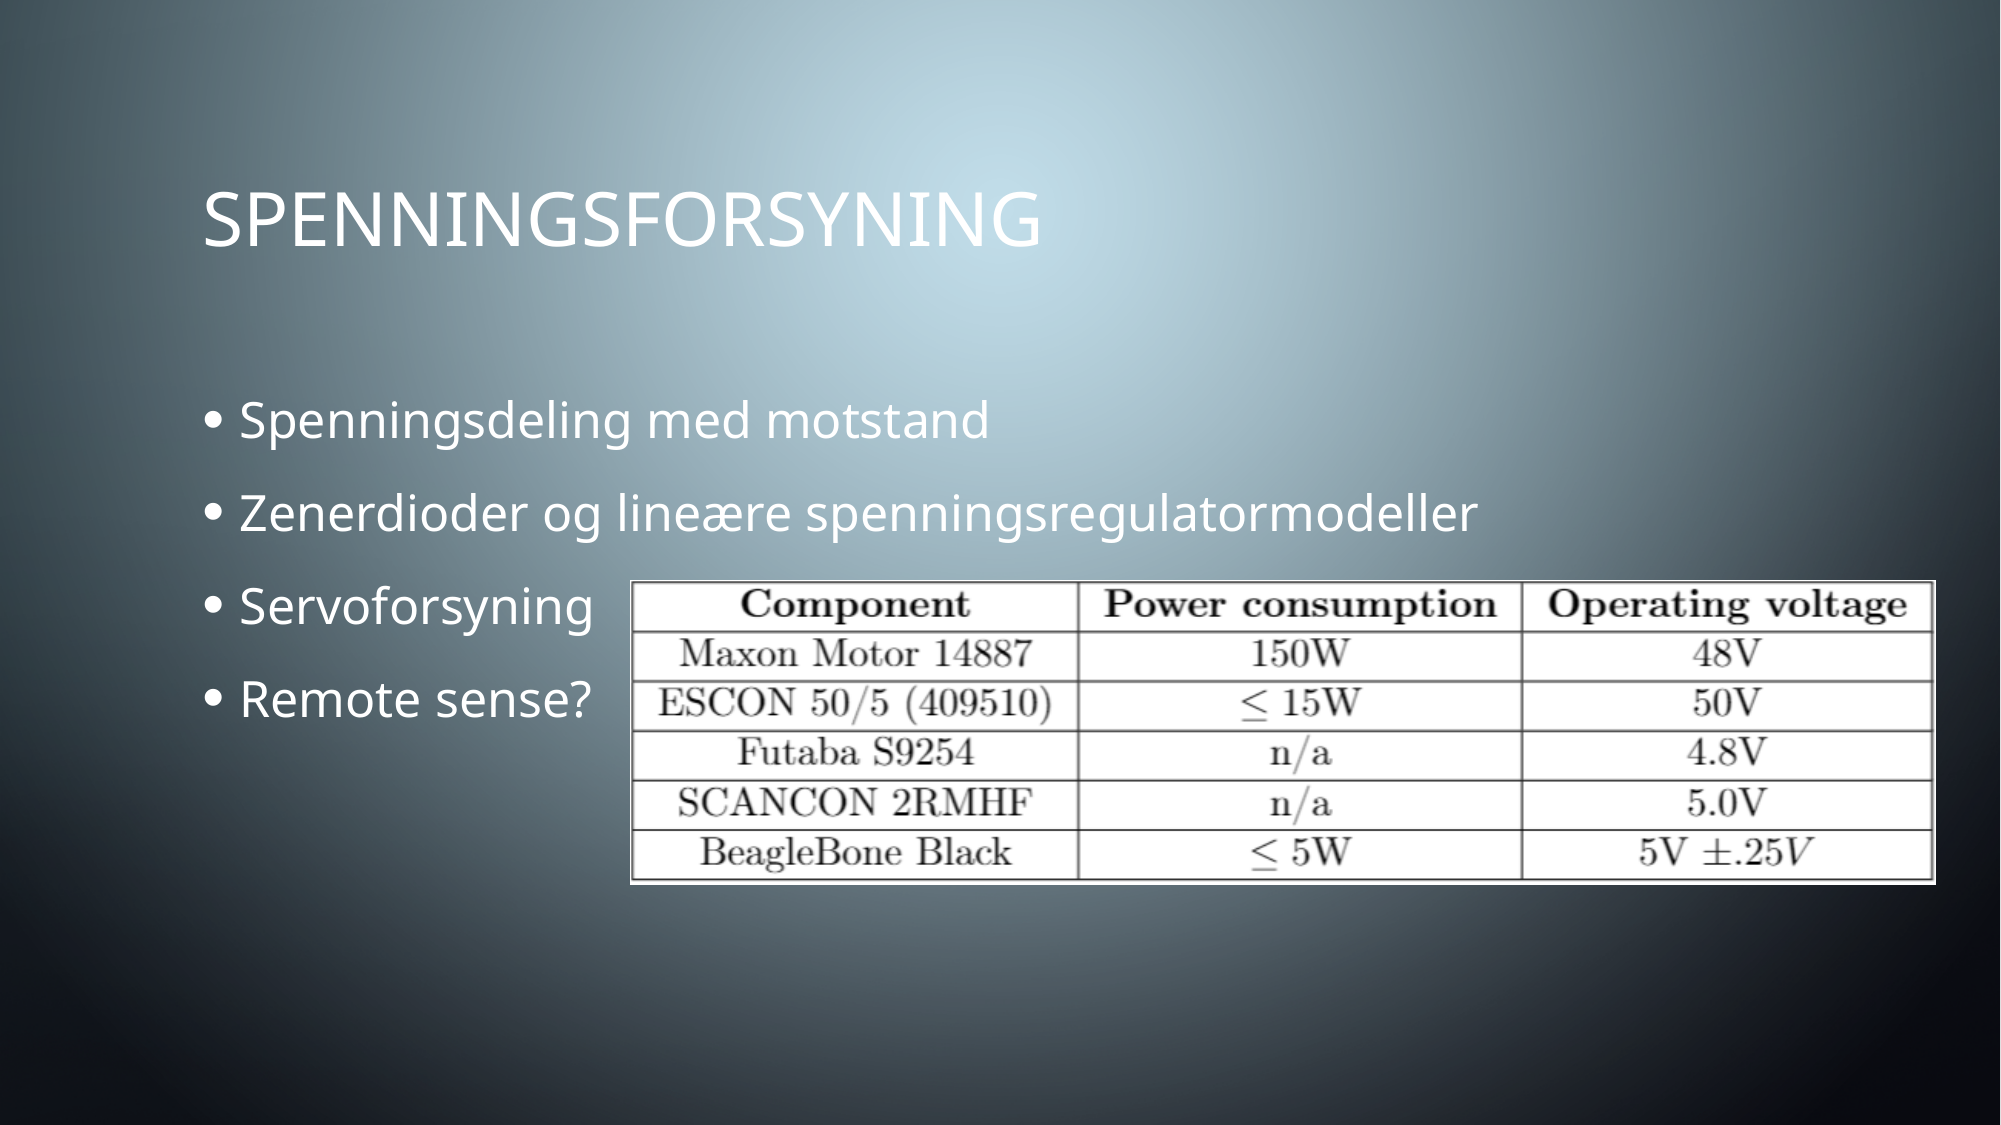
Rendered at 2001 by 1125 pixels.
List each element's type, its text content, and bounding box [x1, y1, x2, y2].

list Spenningsdeling med motstand Zenerdioder og lineære spenningsregulatormodeller Servoforsyning Remote sense? [187, 369, 1813, 950]
picture [0, 0, 2001, 1125]
title Spenningsforsyning [187, 101, 1813, 344]
